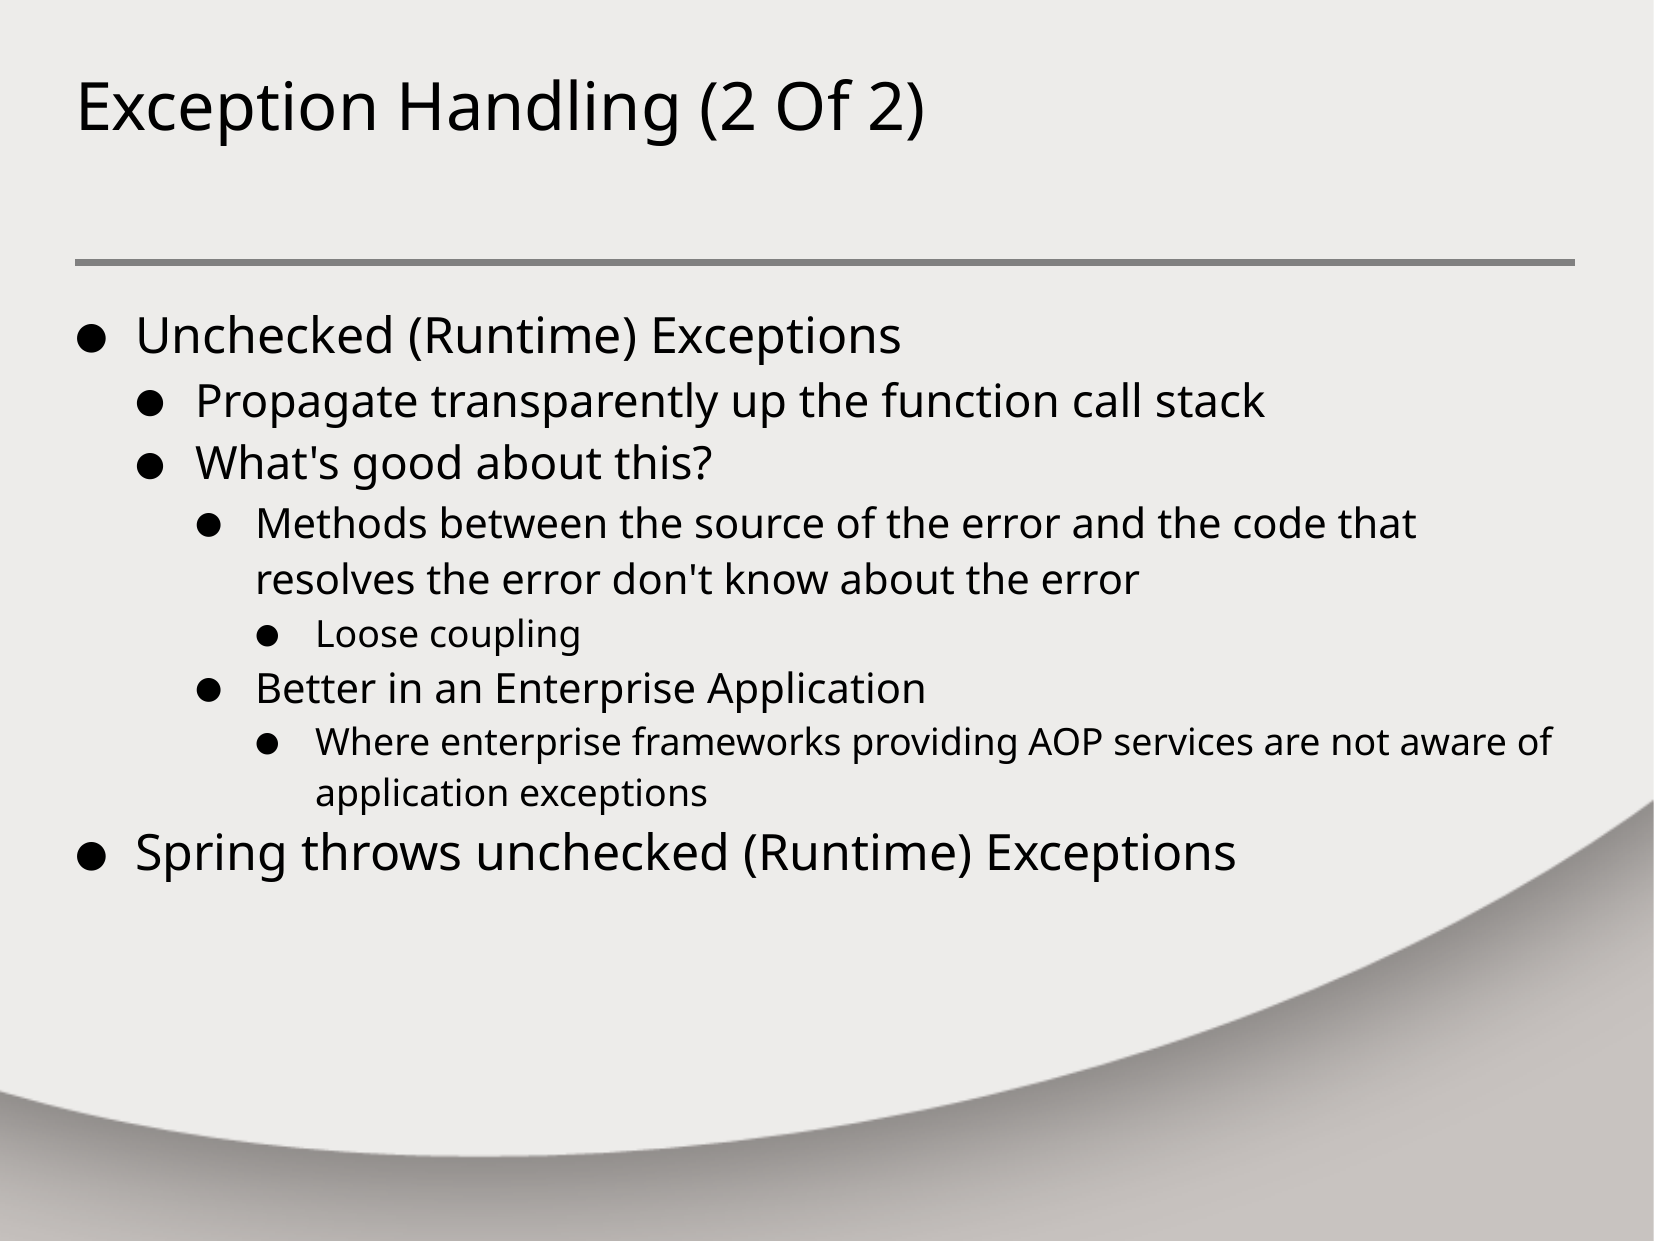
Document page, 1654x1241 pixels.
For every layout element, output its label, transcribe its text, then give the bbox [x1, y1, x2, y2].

picture [0, 0, 1654, 1241]
list Unchecked (Runtime) Exceptions Propagate transparently up the function call stack What's good about this? Methods between the source of the error and the code that resolves the error don't know about the error Loose coupling Better in an Enterprise Application Where enterprise frameworks providing AOP services are not aware of application exceptions Spring throws unchecked (Runtime) Exceptions [75, 300, 1576, 1163]
title Exception Handling (2 Of 2) [75, 75, 1576, 226]
